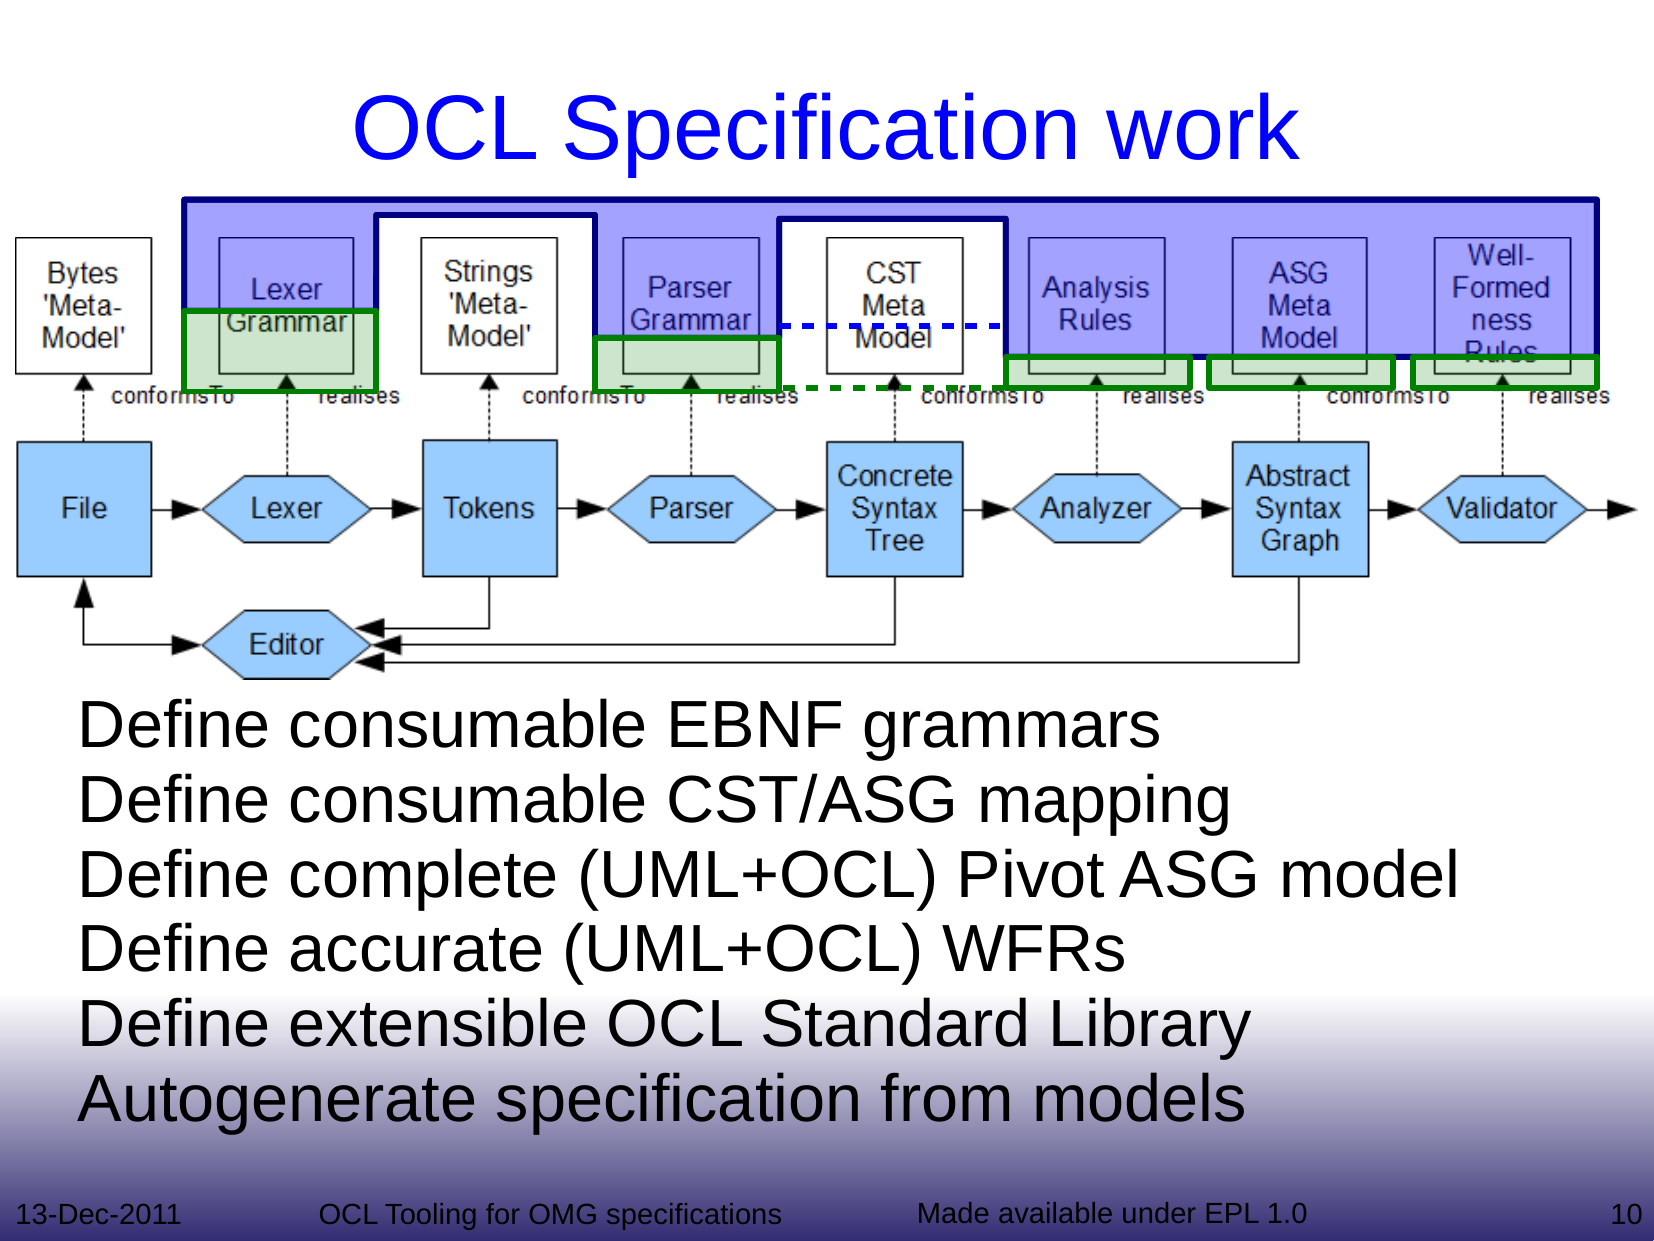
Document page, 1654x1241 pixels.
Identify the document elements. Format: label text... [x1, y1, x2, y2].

title OCL Specification work [82, 56, 1571, 200]
list Define consumable EBNF grammars Define consumable CST/ASG mapping Define complete (UML+OCL) Pivot ASG model Define accurate (UML+OCL) WFRs Define extensible OCL Standard Library Autogenerate specification from models [78, 687, 1567, 1156]
picture [15, 237, 1638, 680]
text_box [184, 199, 1597, 392]
